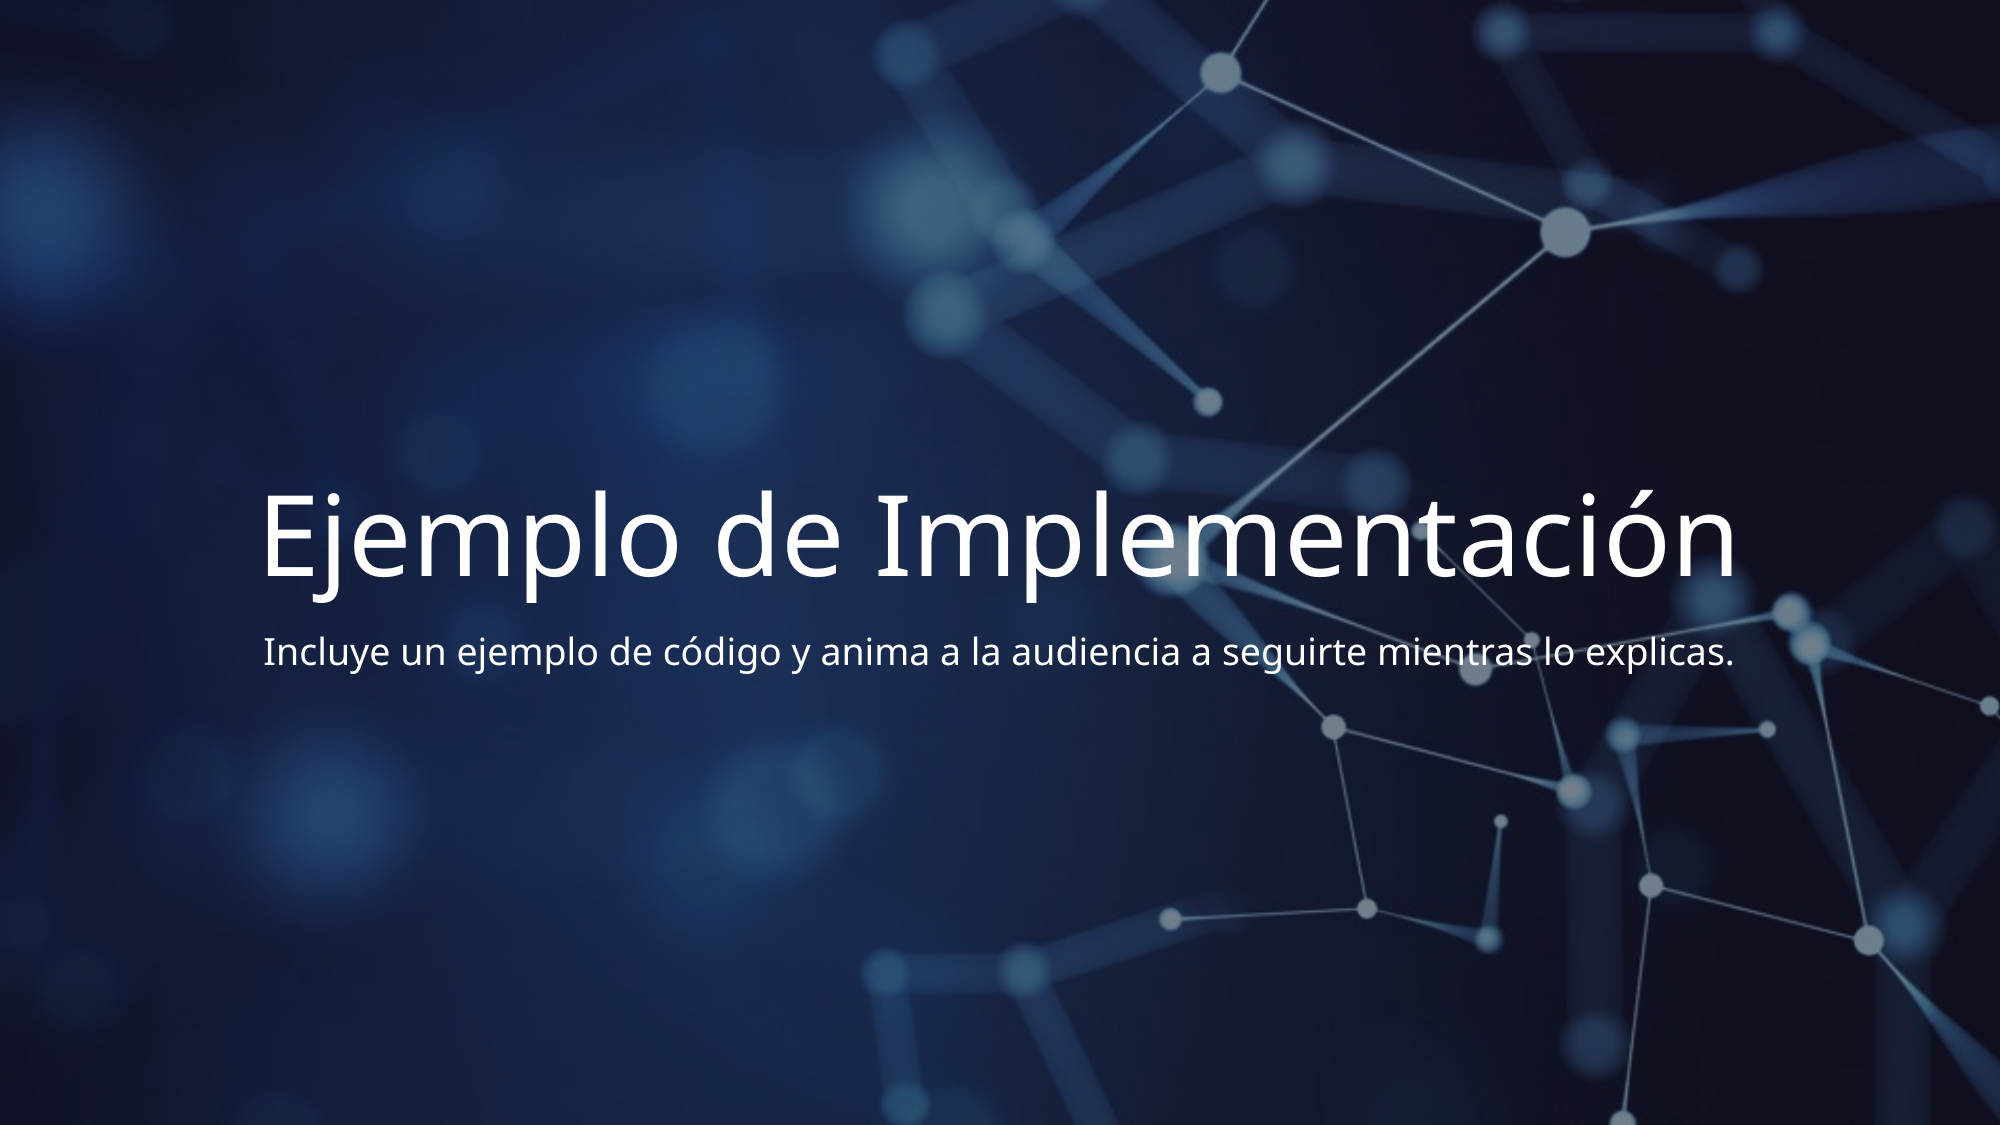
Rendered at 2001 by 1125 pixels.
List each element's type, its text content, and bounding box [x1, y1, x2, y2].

subtitle Incluye un ejemplo de código y anima a la audiencia a seguirte mientras lo explicas. [249, 623, 1750, 999]
title Ejemplo de Implementación [249, 225, 1750, 601]
picture [0, 0, 2000, 1125]
